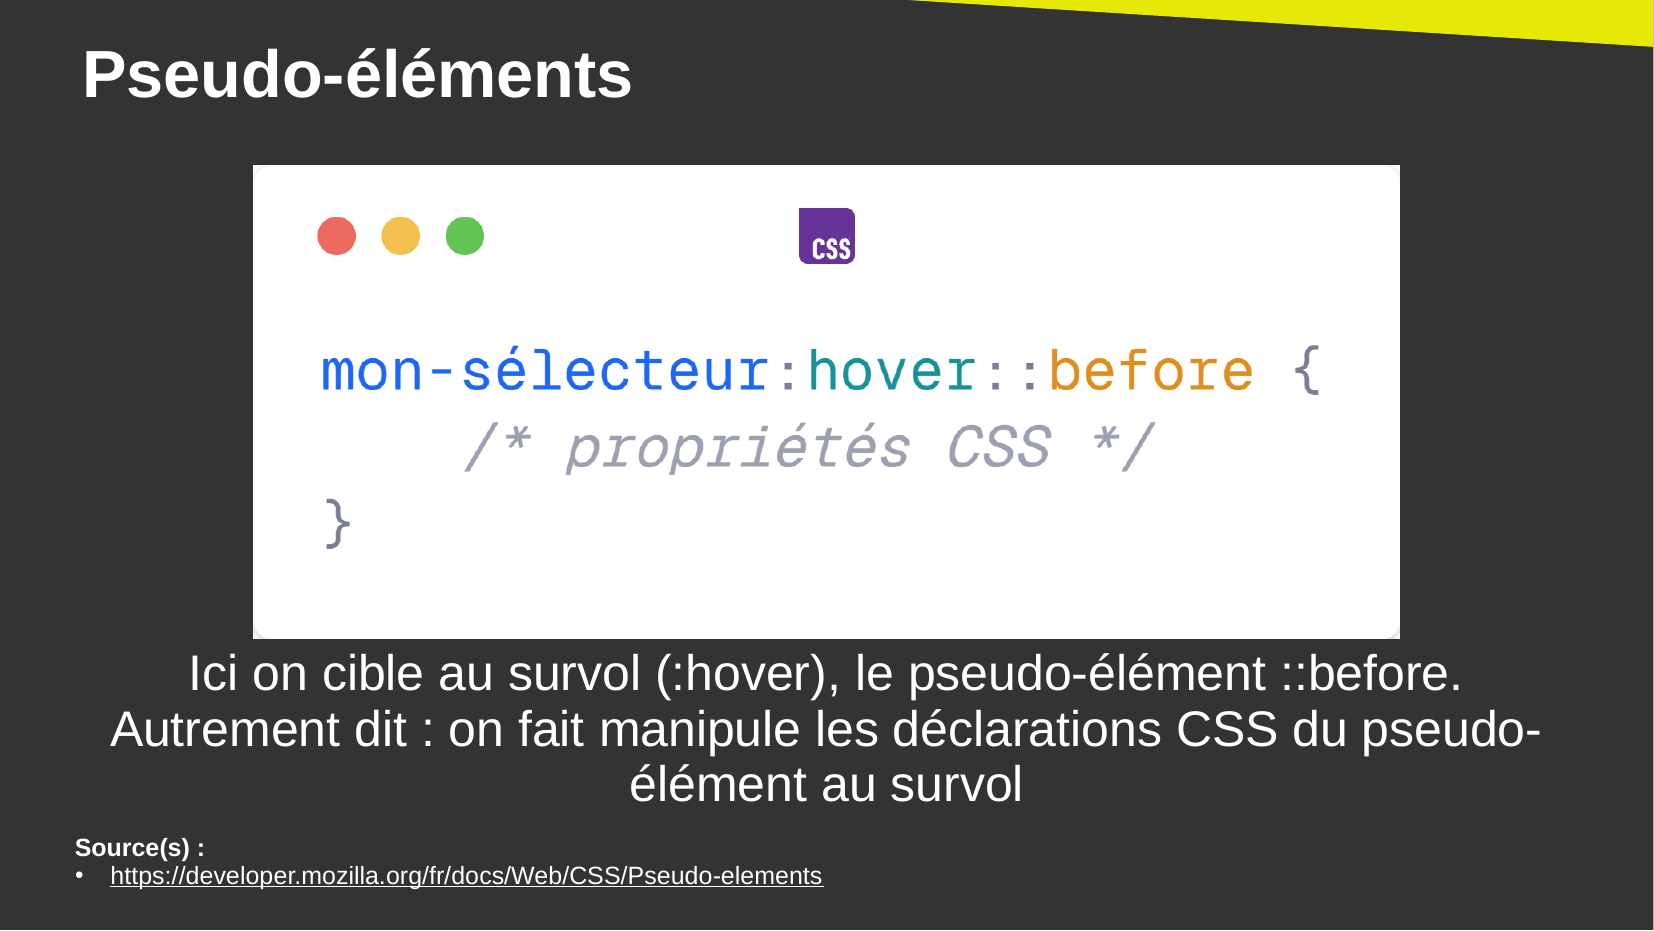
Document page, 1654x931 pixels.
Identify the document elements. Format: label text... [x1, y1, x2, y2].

text_box Source(s) : https://developer.mozilla.org/fr/docs/Web/CSS/Pseudo-elements [60, 826, 1583, 898]
text_box [907, 0, 1654, 47]
text_box Ici on cible au survol (:hover), le pseudo-élément ::before. Autrement dit : on fait manipule les déclarations CSS du pseudo-élément au survol [23, 637, 1630, 820]
picture [253, 165, 1400, 639]
title Pseudo-éléments [82, 37, 1571, 114]
